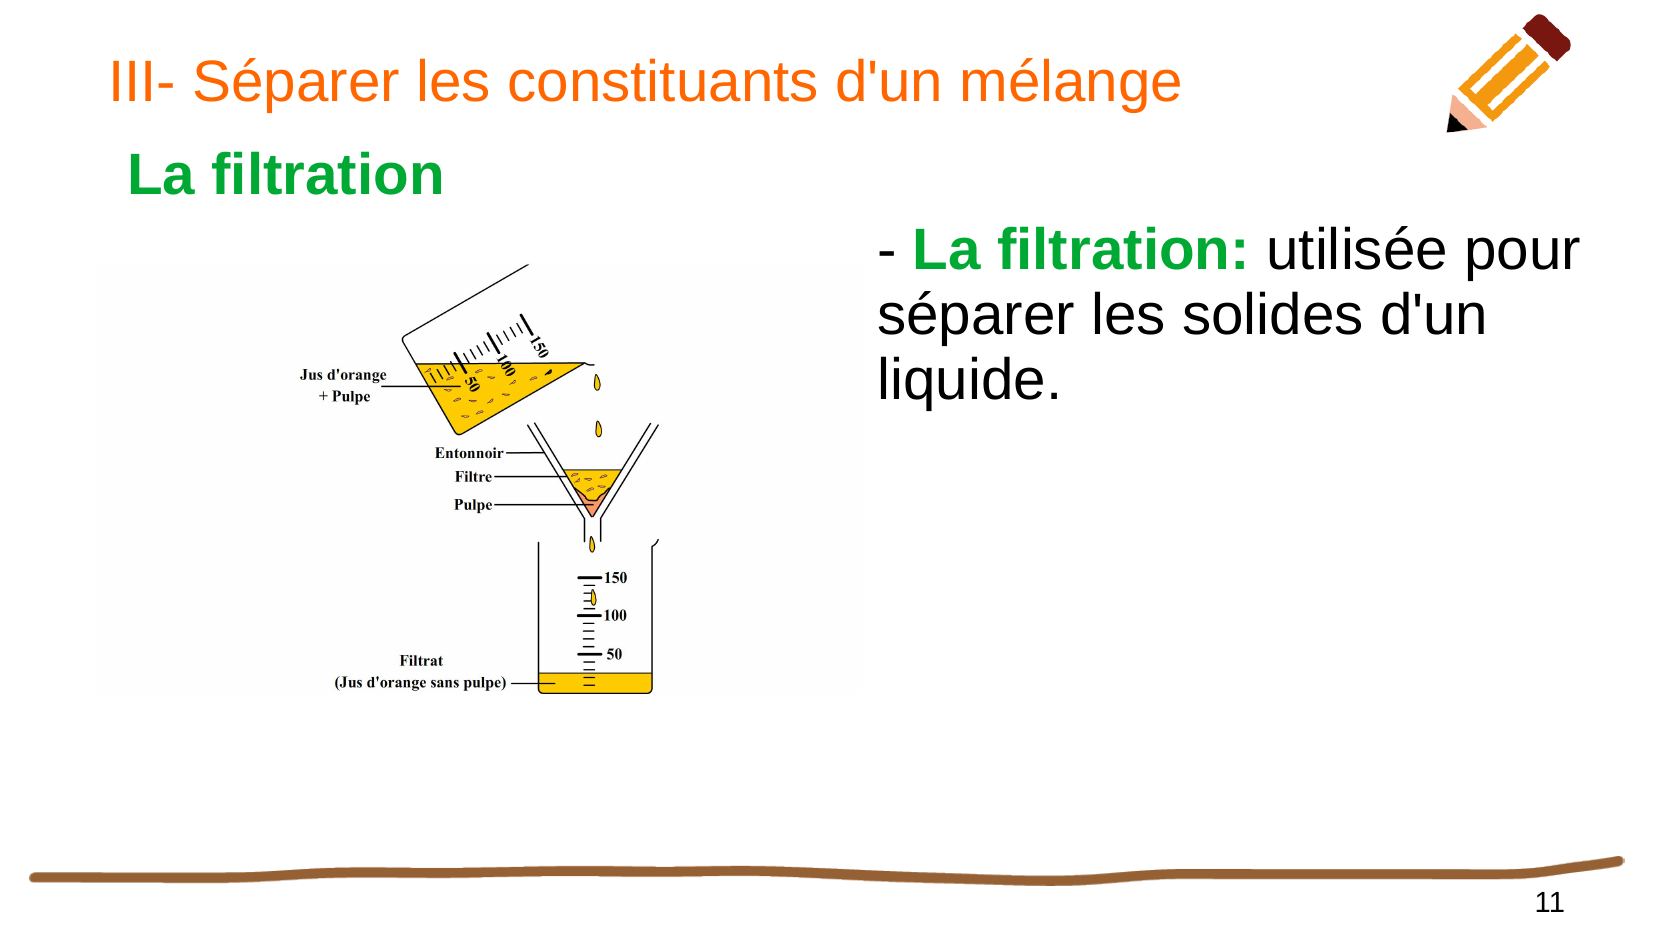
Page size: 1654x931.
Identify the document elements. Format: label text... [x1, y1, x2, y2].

text_box La filtration [112, 134, 460, 215]
text_box - La filtration: utilisée pour séparer les solides d'un liquide. [862, 209, 1613, 420]
picture [29, 856, 1625, 886]
title III- Séparer les constituants d'un mélange [37, 16, 1426, 147]
picture [1446, 14, 1571, 133]
picture [94, 262, 862, 694]
